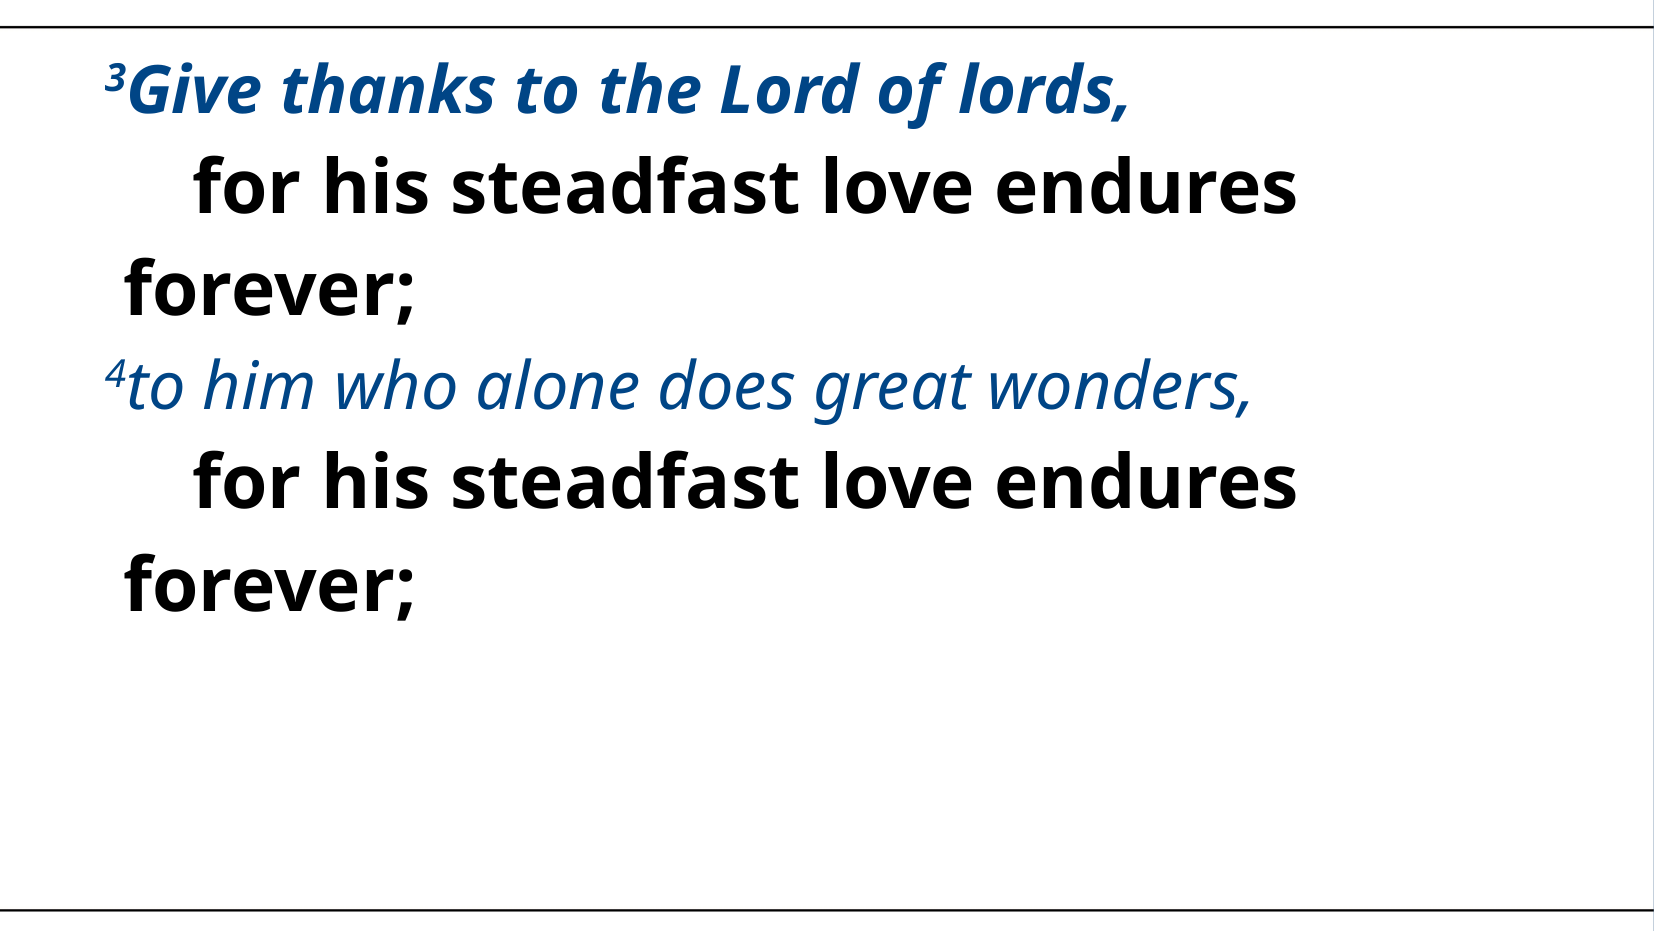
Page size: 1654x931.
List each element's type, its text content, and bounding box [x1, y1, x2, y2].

text_box 3Give thanks to the Lord of lords, for his steadfast love endures forever; 4to him who alone does great wonders, for his steadfast love endures forever; [90, 35, 1561, 428]
picture [0, 0, 1654, 931]
